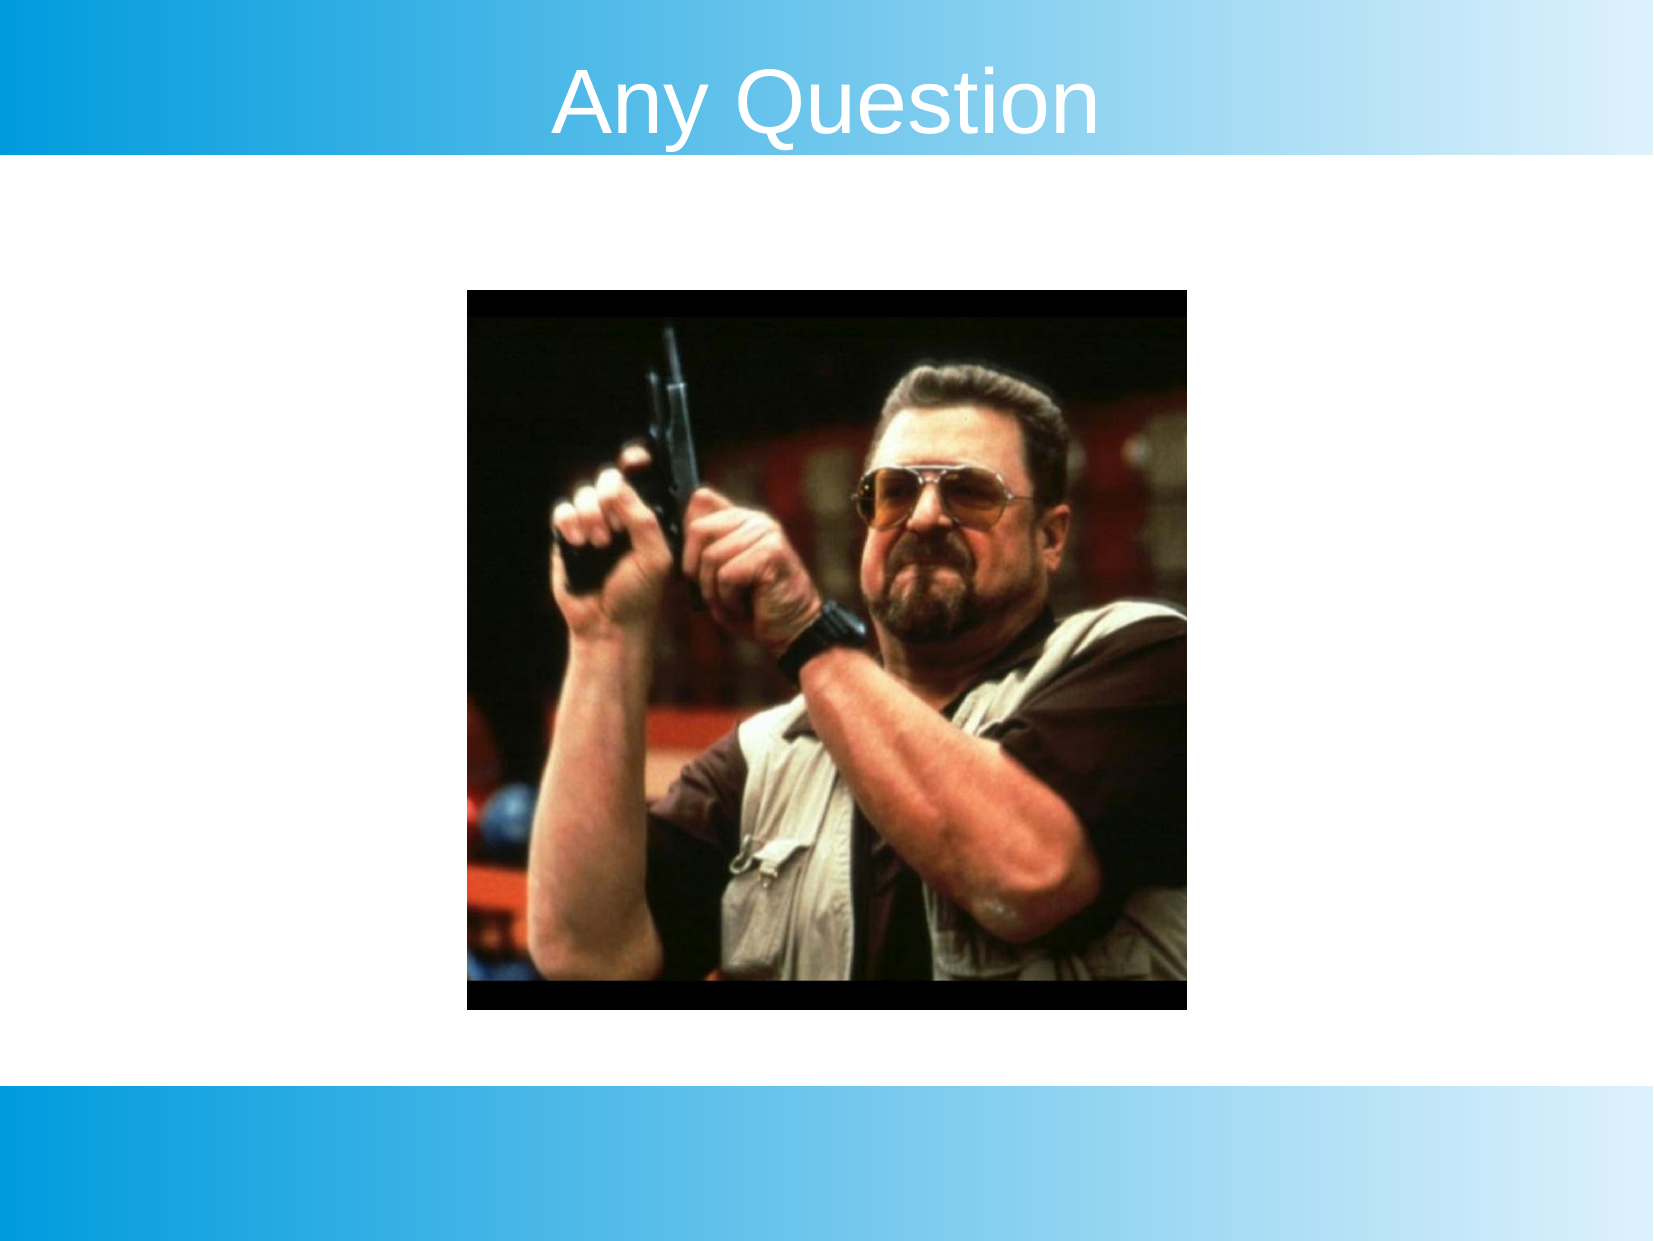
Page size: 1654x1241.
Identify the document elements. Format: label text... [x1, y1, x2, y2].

title Any Question [82, 49, 1571, 155]
picture [467, 290, 1187, 1010]
